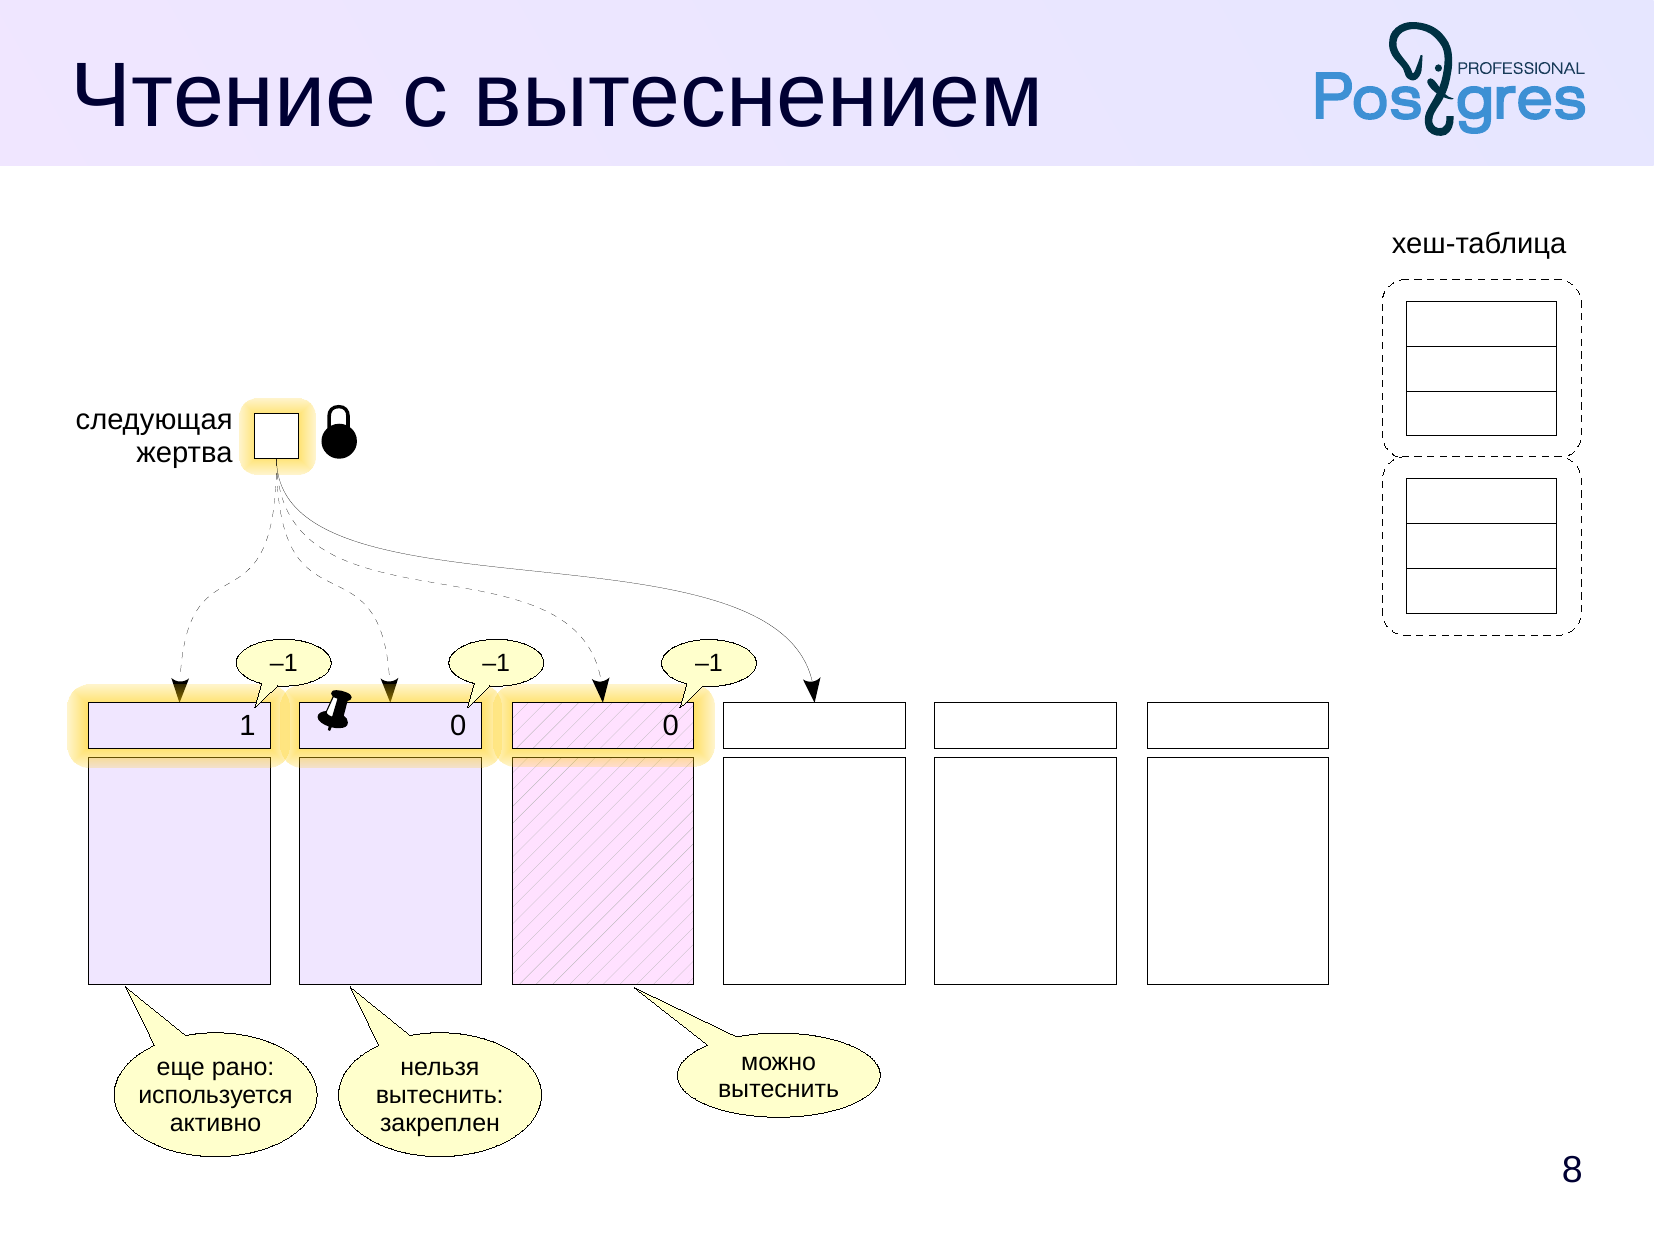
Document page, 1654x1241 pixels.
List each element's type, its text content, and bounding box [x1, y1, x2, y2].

text_box еще рано: используется активно [114, 986, 318, 1157]
text_box –1 [448, 639, 544, 708]
text_box [321, 404, 357, 459]
text_box [1147, 757, 1329, 985]
text_box [934, 757, 1117, 985]
text_box 0 [512, 702, 694, 749]
text_box –1 [661, 639, 757, 708]
text_box [1382, 279, 1582, 636]
text_box 0 [299, 702, 482, 749]
text_box следующая жертва [60, 395, 248, 476]
text_box можно вытеснить [634, 987, 881, 1118]
text_box –1 [236, 639, 332, 708]
text_box [67, 684, 715, 985]
text_box [1147, 702, 1329, 749]
text_box хеш-таблица [1377, 219, 1582, 268]
title Чтение с вытеснением [70, 43, 1241, 147]
text_box [239, 398, 316, 475]
text_box [723, 757, 906, 985]
text_box нельзя вытеснить: закреплен [338, 986, 542, 1157]
text_box [604, 684, 686, 702]
text_box [934, 702, 1117, 749]
text_box 1 [88, 702, 271, 749]
text_box [723, 702, 906, 749]
